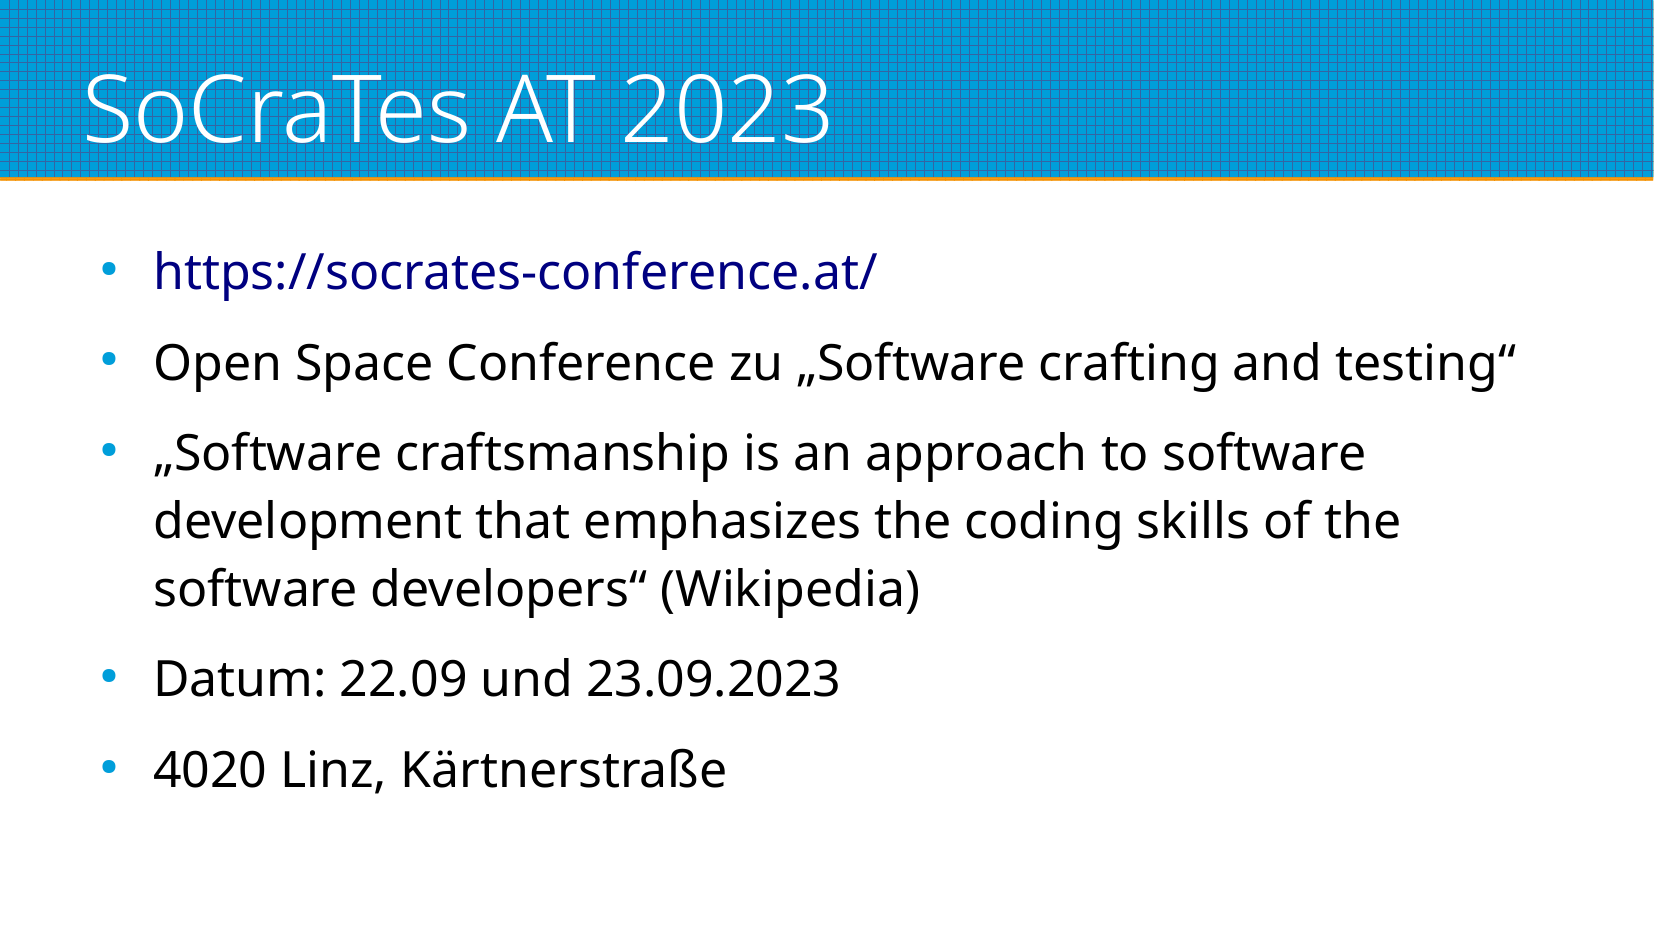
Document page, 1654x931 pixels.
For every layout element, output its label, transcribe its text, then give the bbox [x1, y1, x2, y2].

list https://socrates-conference.at/ Open Space Conference zu „Software crafting and testing“ „Software craftsmanship is an approach to software development that emphasizes the coding skills of the software developers“ (Wikipedia) Datum: 22.09 und 23.09.2023 4020 Linz, Kärtnerstraße [82, 236, 1563, 811]
title SoCraTes AT 2023 [82, 14, 1571, 171]
